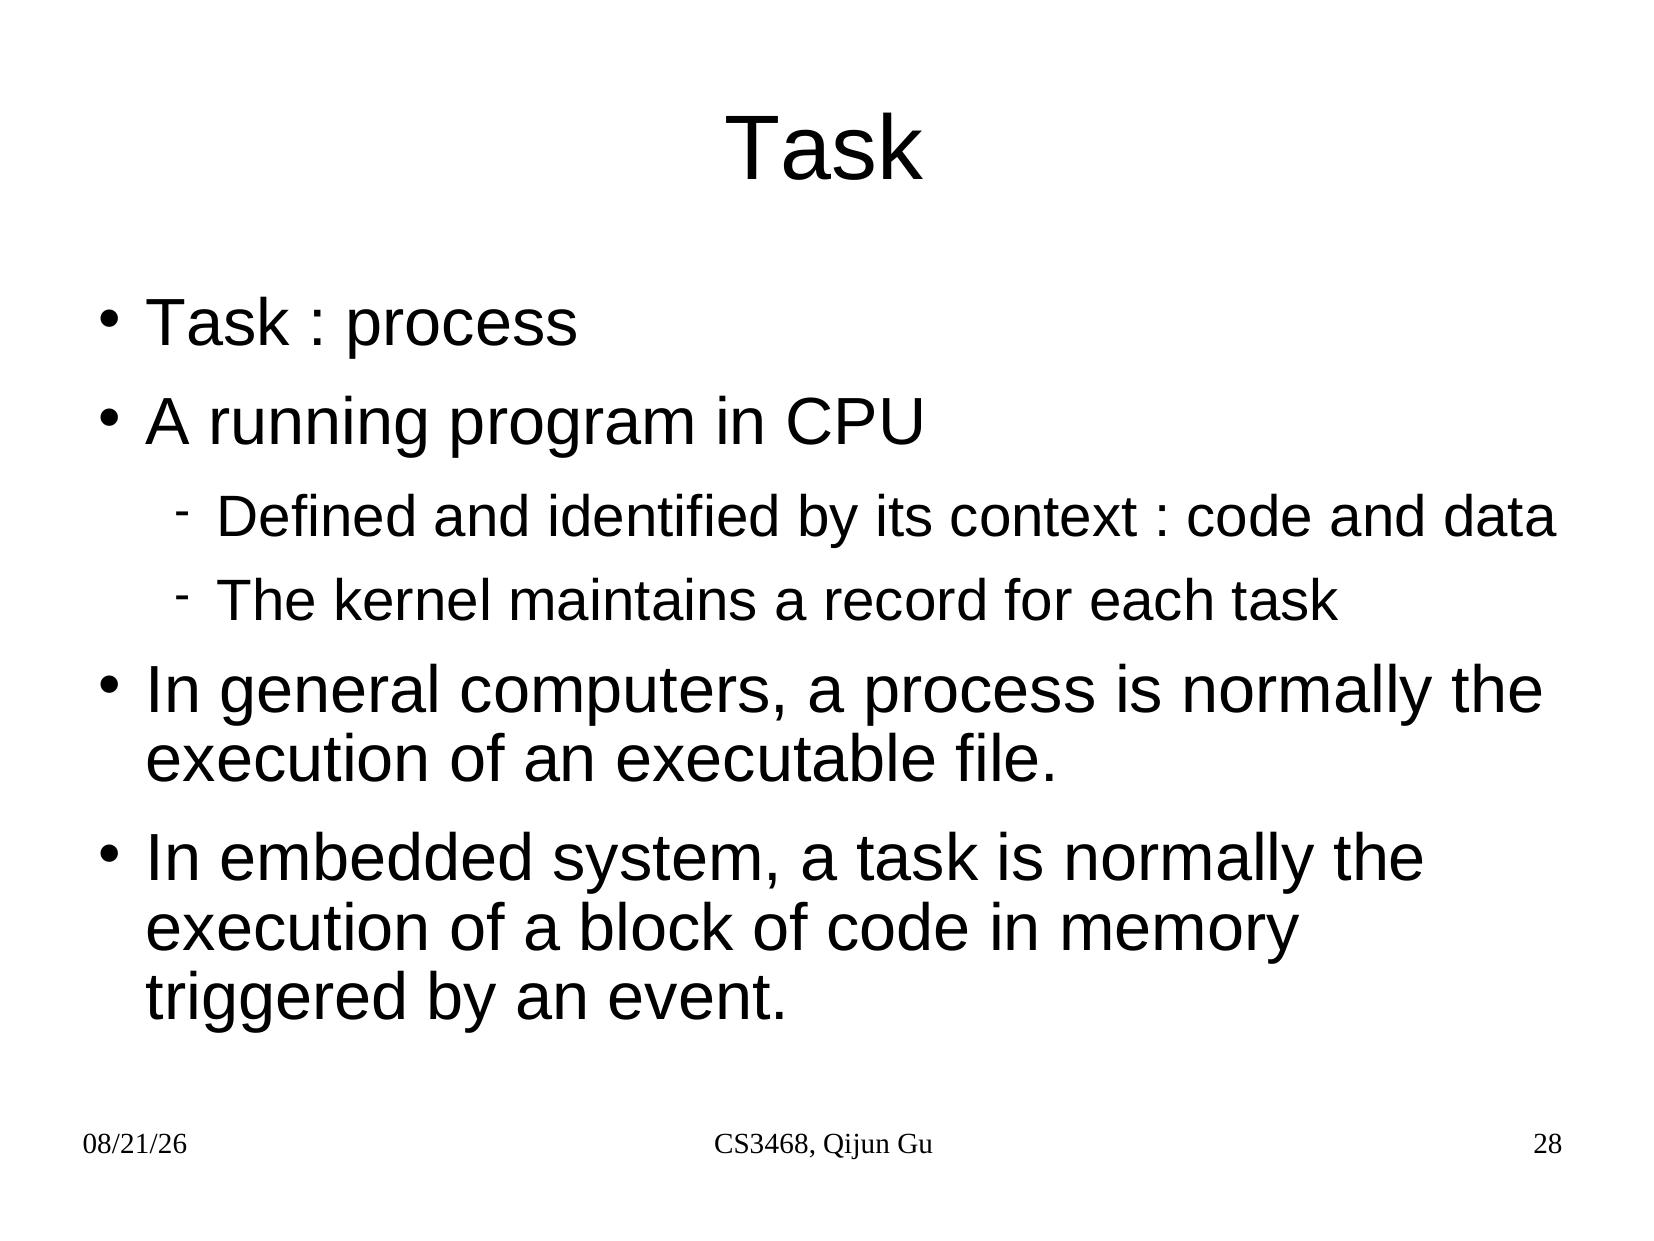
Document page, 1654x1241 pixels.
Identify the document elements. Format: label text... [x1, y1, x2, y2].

title Task [82, 49, 1566, 252]
list Task : process A running program in CPU Defined and identified by its context : code and data The kernel maintains a record for each task In general computers, a process is normally the execution of an executable file. In embedded system, a task is normally the execution of a block of code in memory triggered by an event. [82, 290, 1566, 1090]
